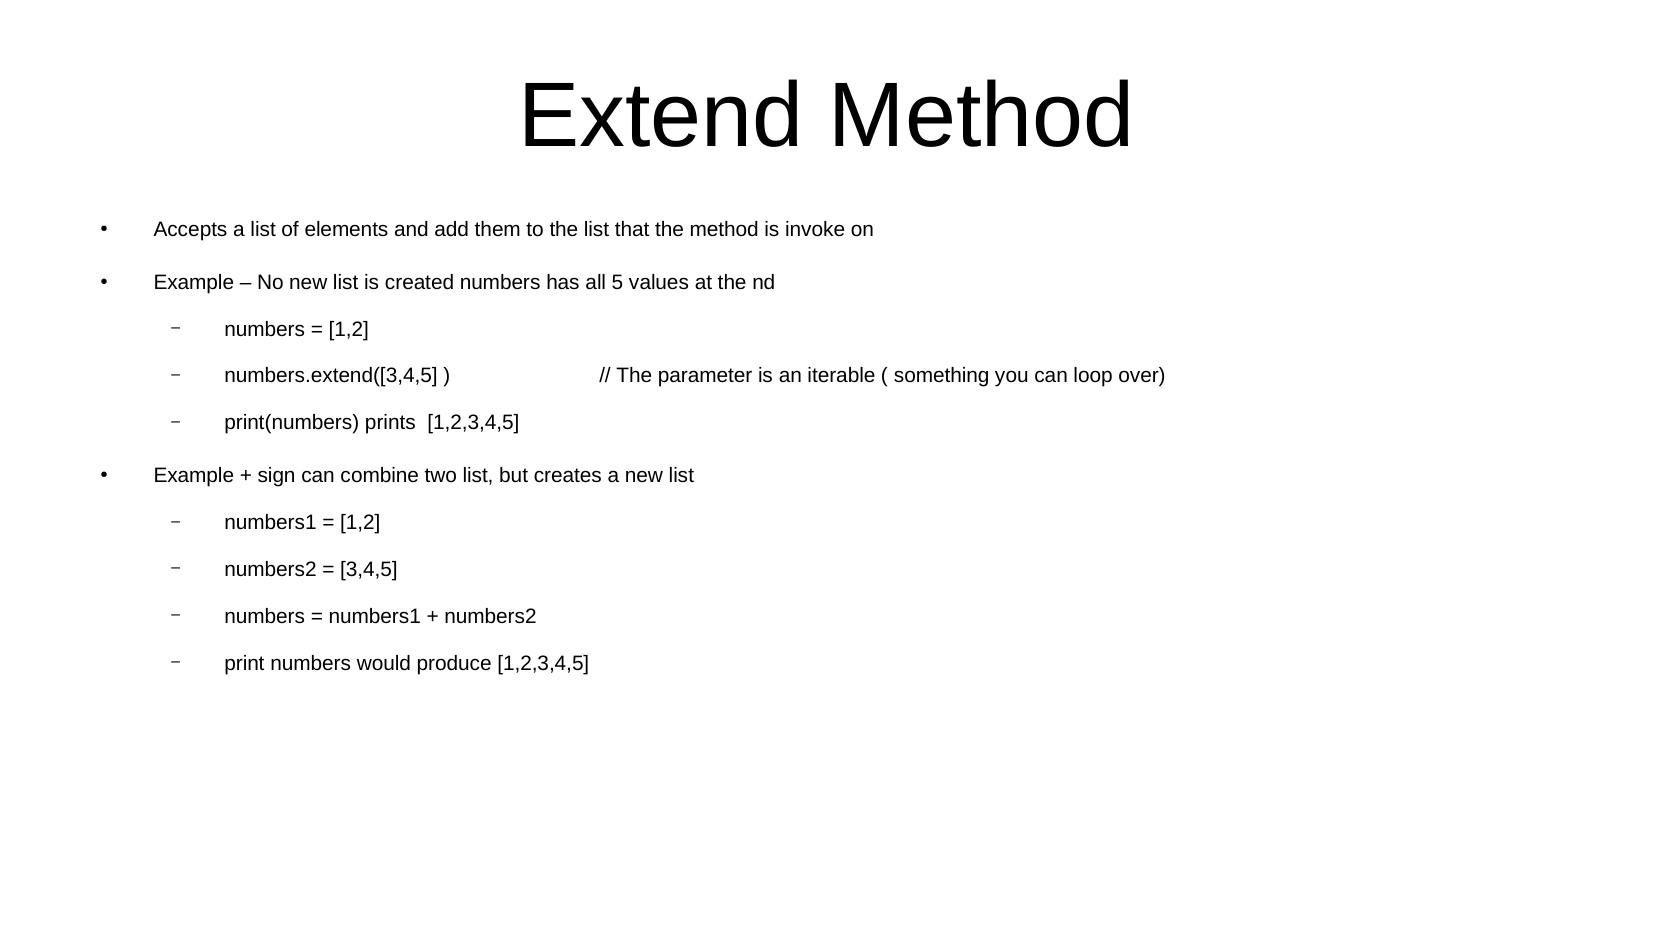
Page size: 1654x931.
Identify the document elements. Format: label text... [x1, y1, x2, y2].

list Accepts a list of elements and add them to the list that the method is invoke on Example – No new list is created numbers has all 5 values at the nd numbers = [1,2] numbers.extend([3,4,5] ) // The parameter is an iterable ( something you can loop over) print(numbers) prints [1,2,3,4,5] Example + sign can combine two list, but creates a new list numbers1 = [1,2] numbers2 = [3,4,5] numbers = numbers1 + numbers2 print numbers would produce [1,2,3,4,5] [82, 217, 1576, 901]
title Extend Method [82, 37, 1571, 193]
